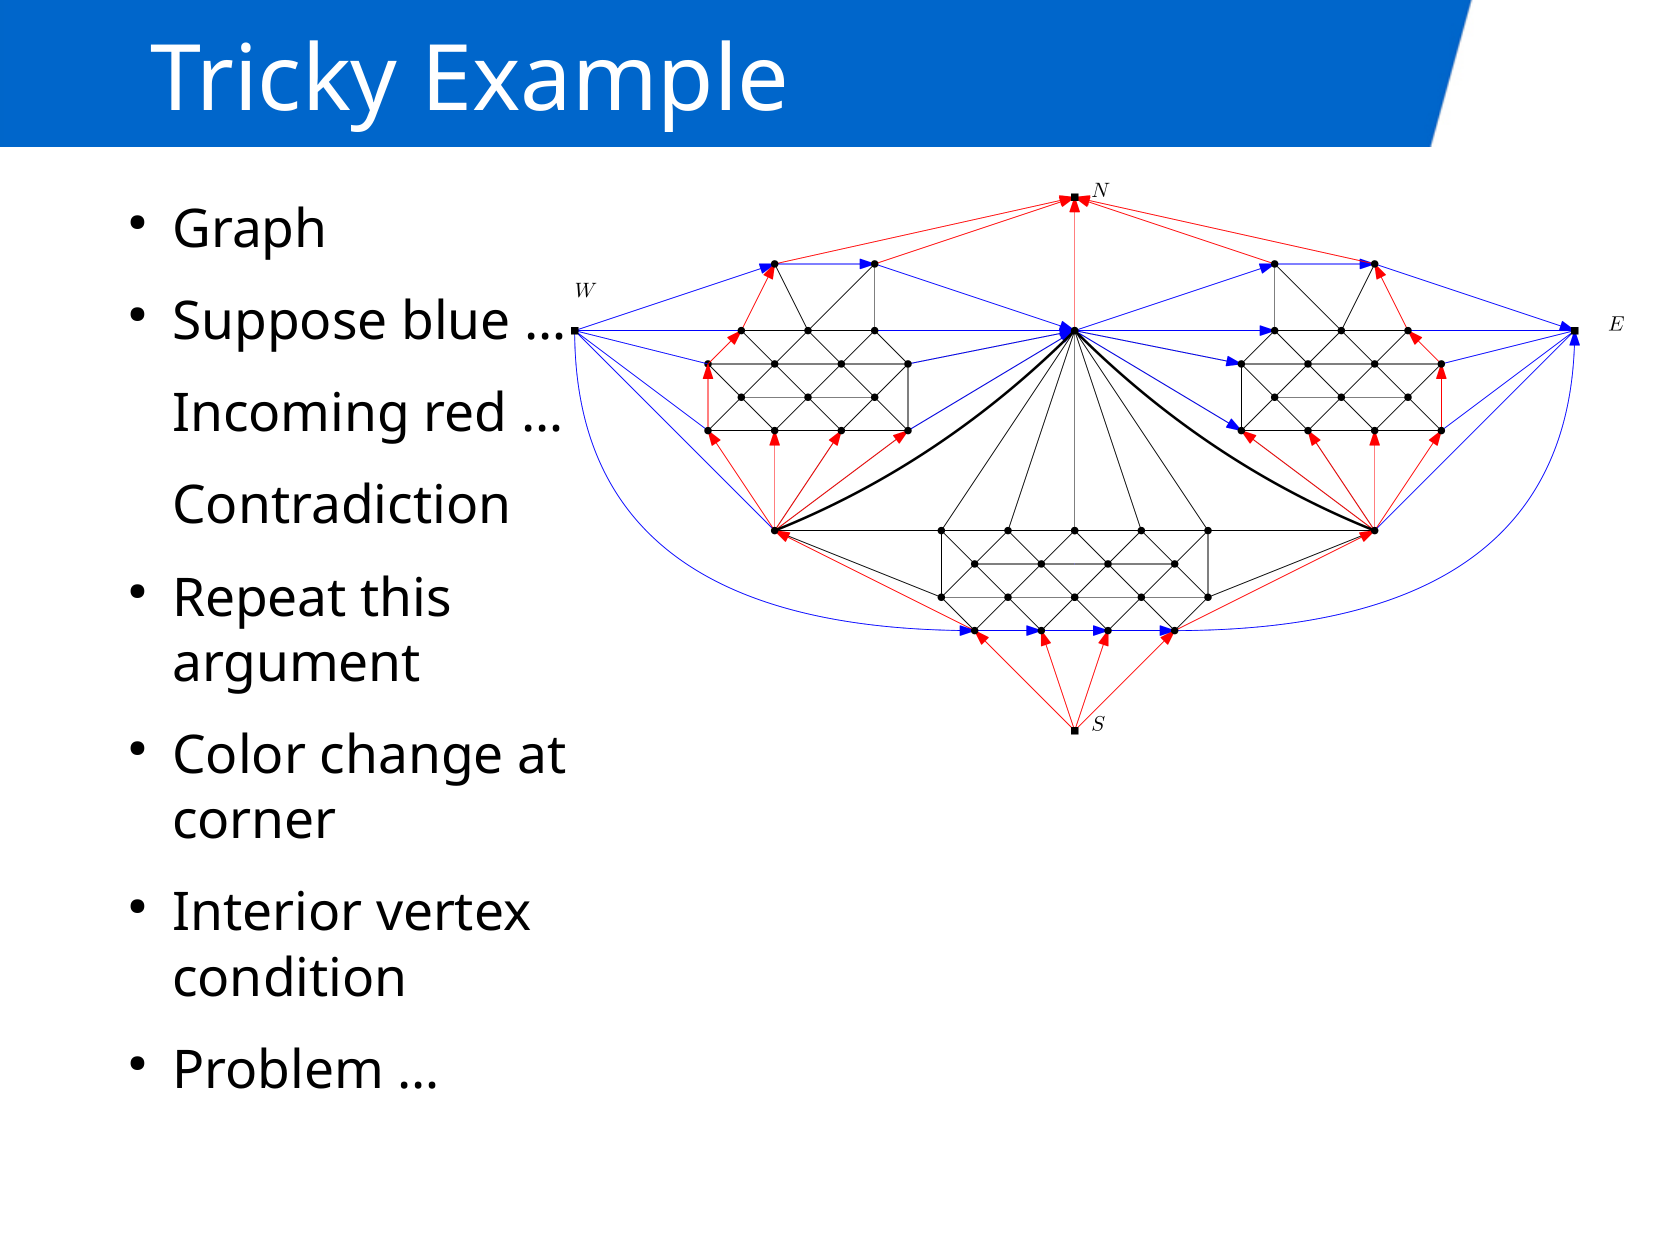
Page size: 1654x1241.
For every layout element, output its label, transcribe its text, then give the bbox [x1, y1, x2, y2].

list Graph Suppose blue … Incoming red … Contradiction Repeat this argument Color change at corner Interior vertex condition Problem … [113, 195, 601, 1118]
picture [0, 0, 1474, 147]
picture [570, 181, 1625, 736]
title Tricky Example [150, 15, 1456, 136]
